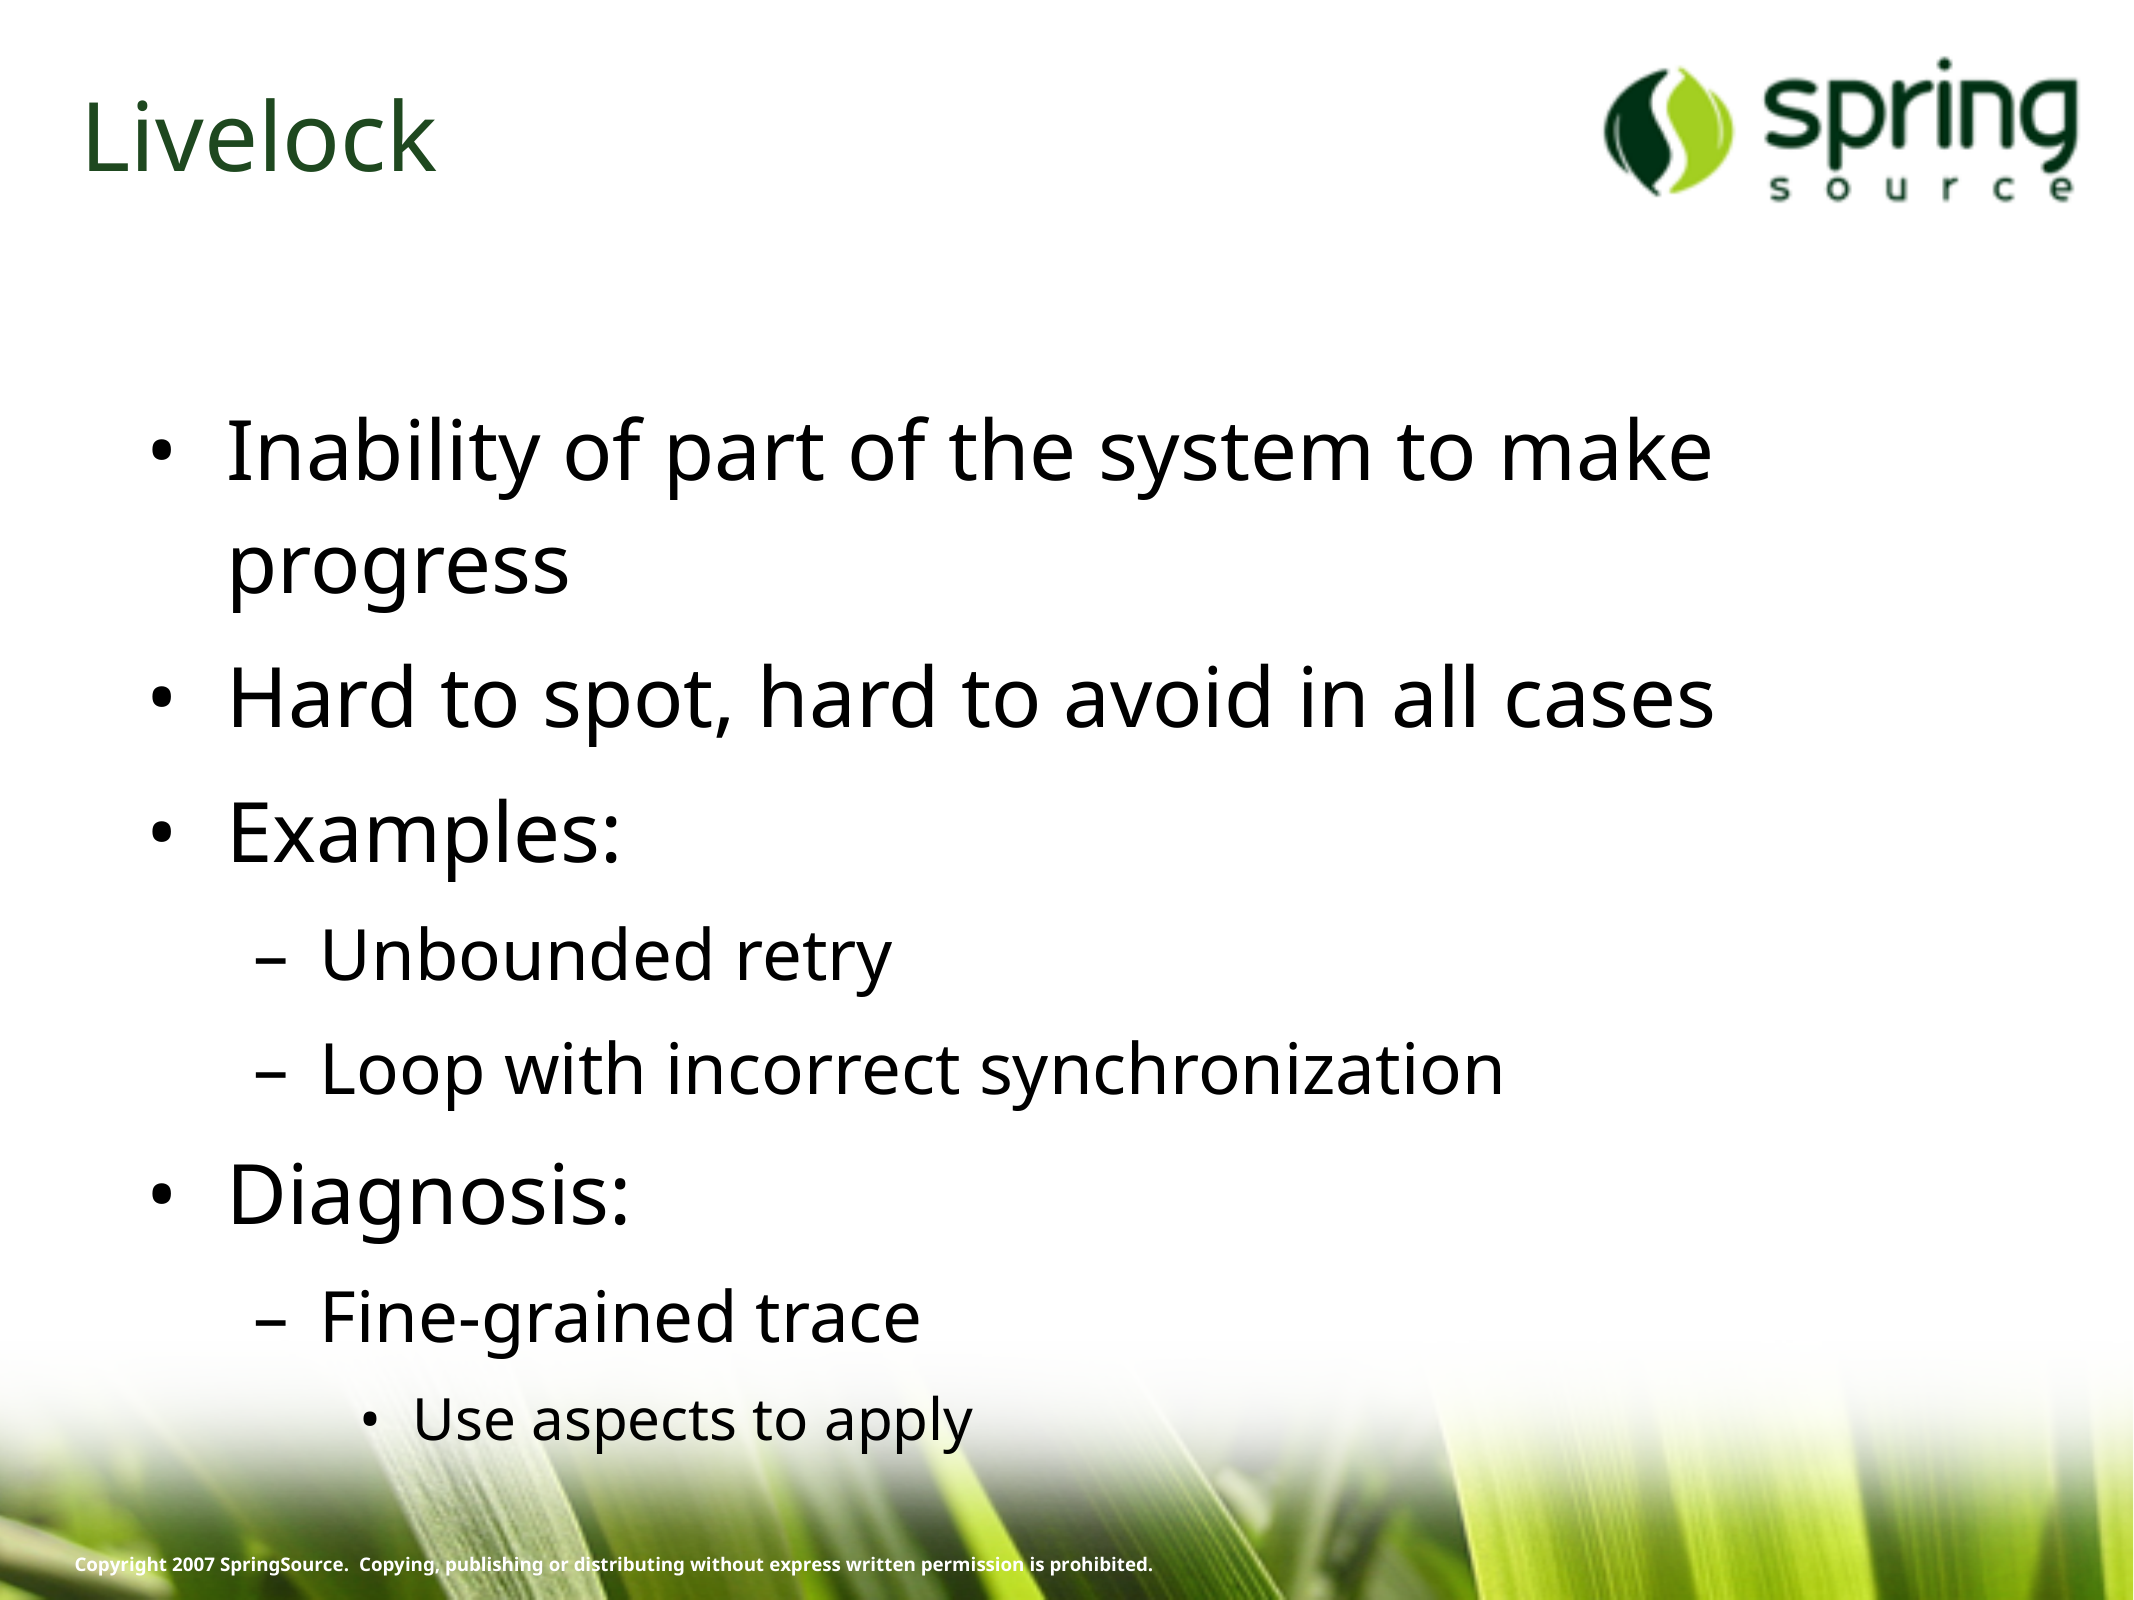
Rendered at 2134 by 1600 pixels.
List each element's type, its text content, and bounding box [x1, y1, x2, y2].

picture [0, 1340, 2134, 1600]
picture [1555, 46, 2134, 224]
list Inability of part of the system to make progress Hard to spot, hard to avoid in all cases Examples: Unbounded retry Loop with incorrect synchronization Diagnosis: Fine-grained trace Use aspects to apply [146, 391, 1982, 1357]
title Livelock [80, 16, 1548, 253]
